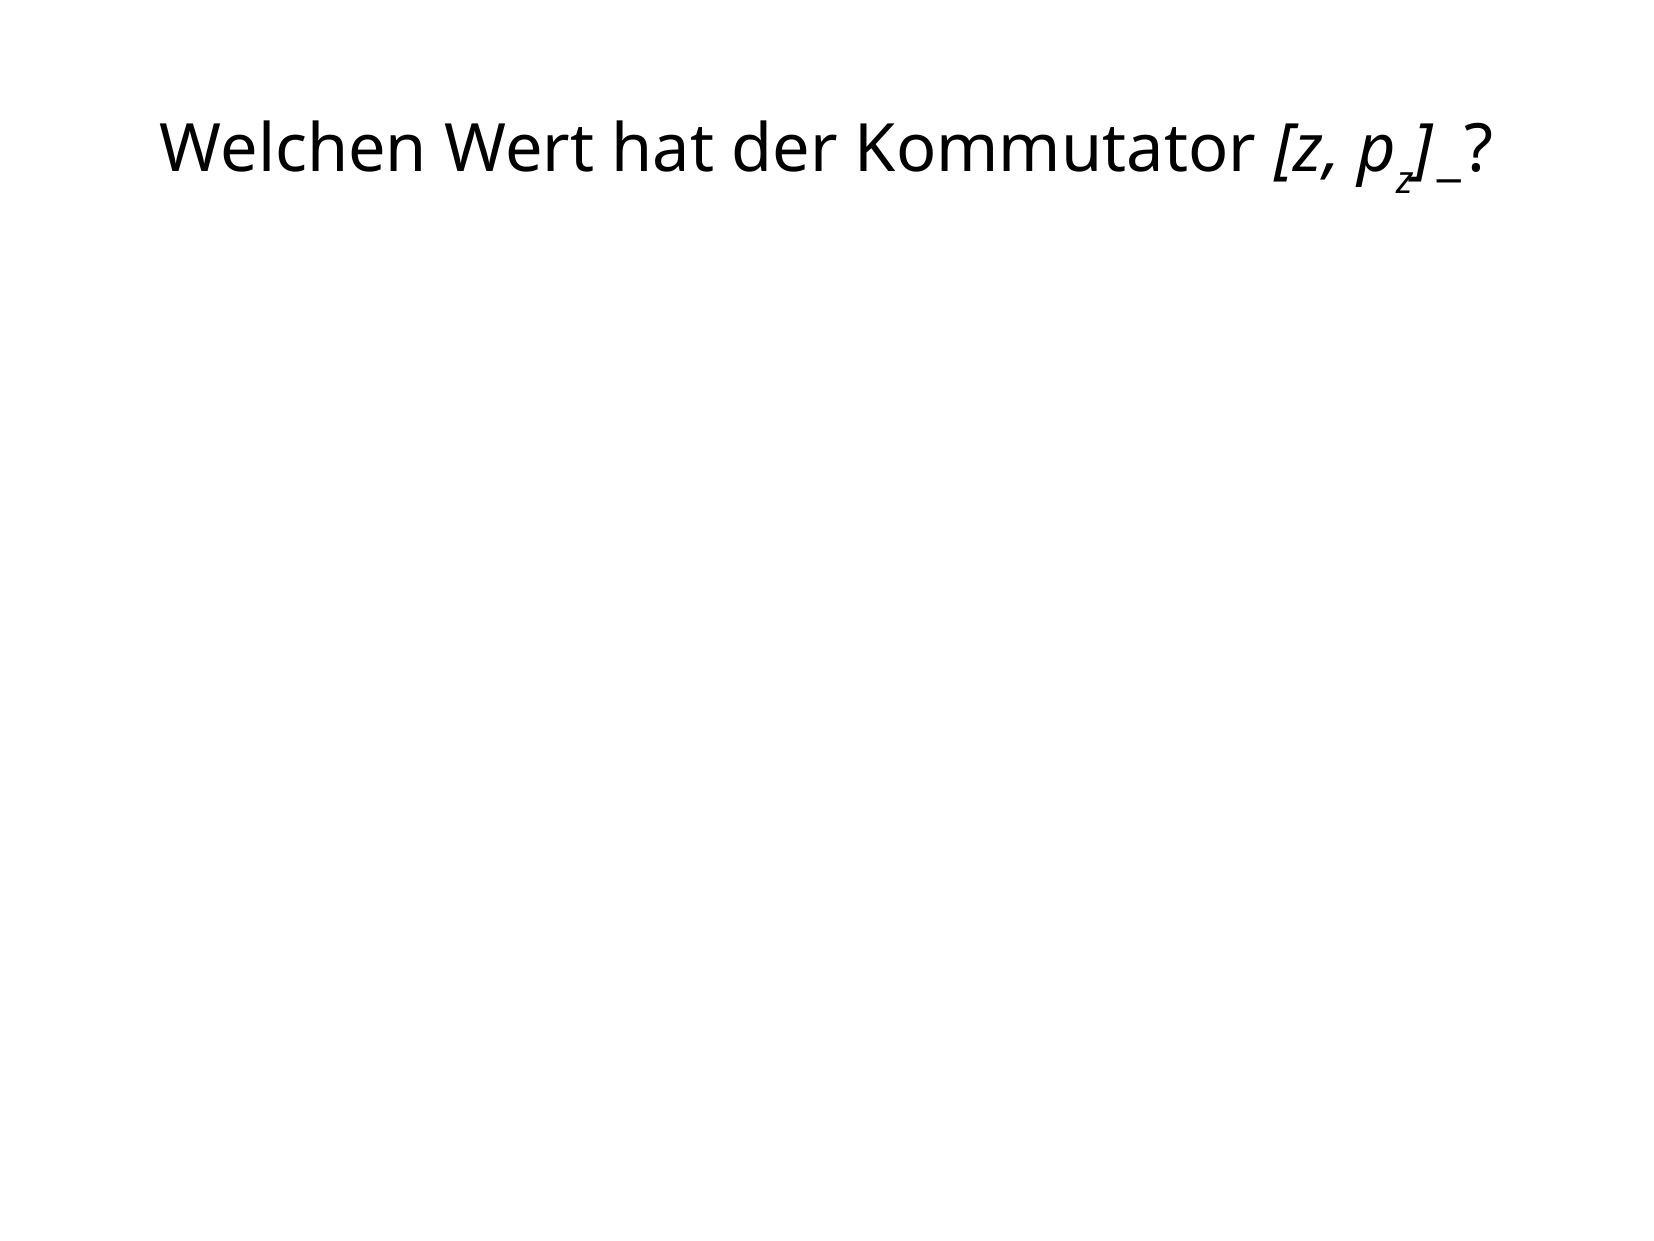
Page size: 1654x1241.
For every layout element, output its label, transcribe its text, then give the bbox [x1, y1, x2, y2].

title Welchen Wert hat der Kommutator [z, pz]−? [82, 49, 1571, 257]
